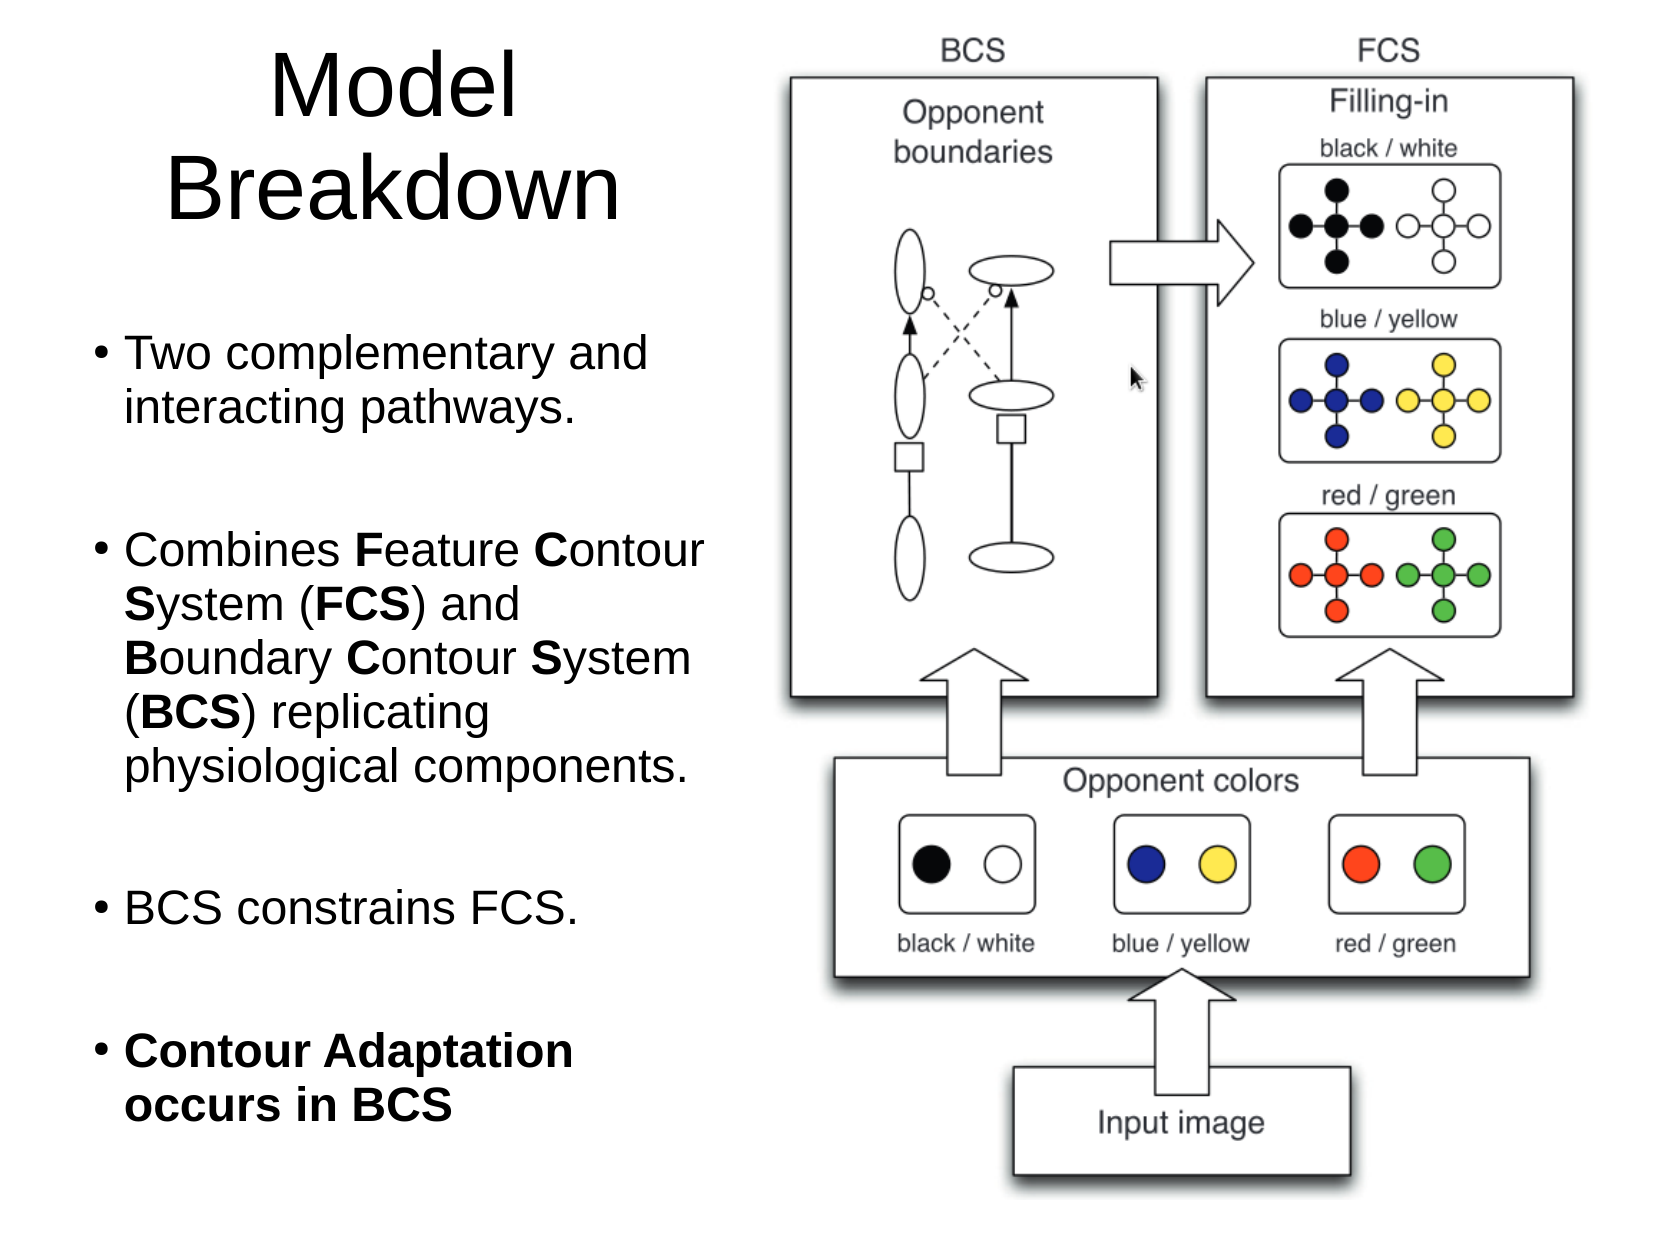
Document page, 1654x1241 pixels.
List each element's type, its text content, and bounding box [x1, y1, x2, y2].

picture [750, 19, 1621, 1201]
title Model Breakdown [37, 32, 750, 241]
list Two complementary and interacting pathways. Combines Feature Contour System (FCS) and Boundary Contour System (BCS) replicating physiological components. BCS constrains FCS. Contour Adaptation occurs in BCS [82, 255, 721, 1156]
